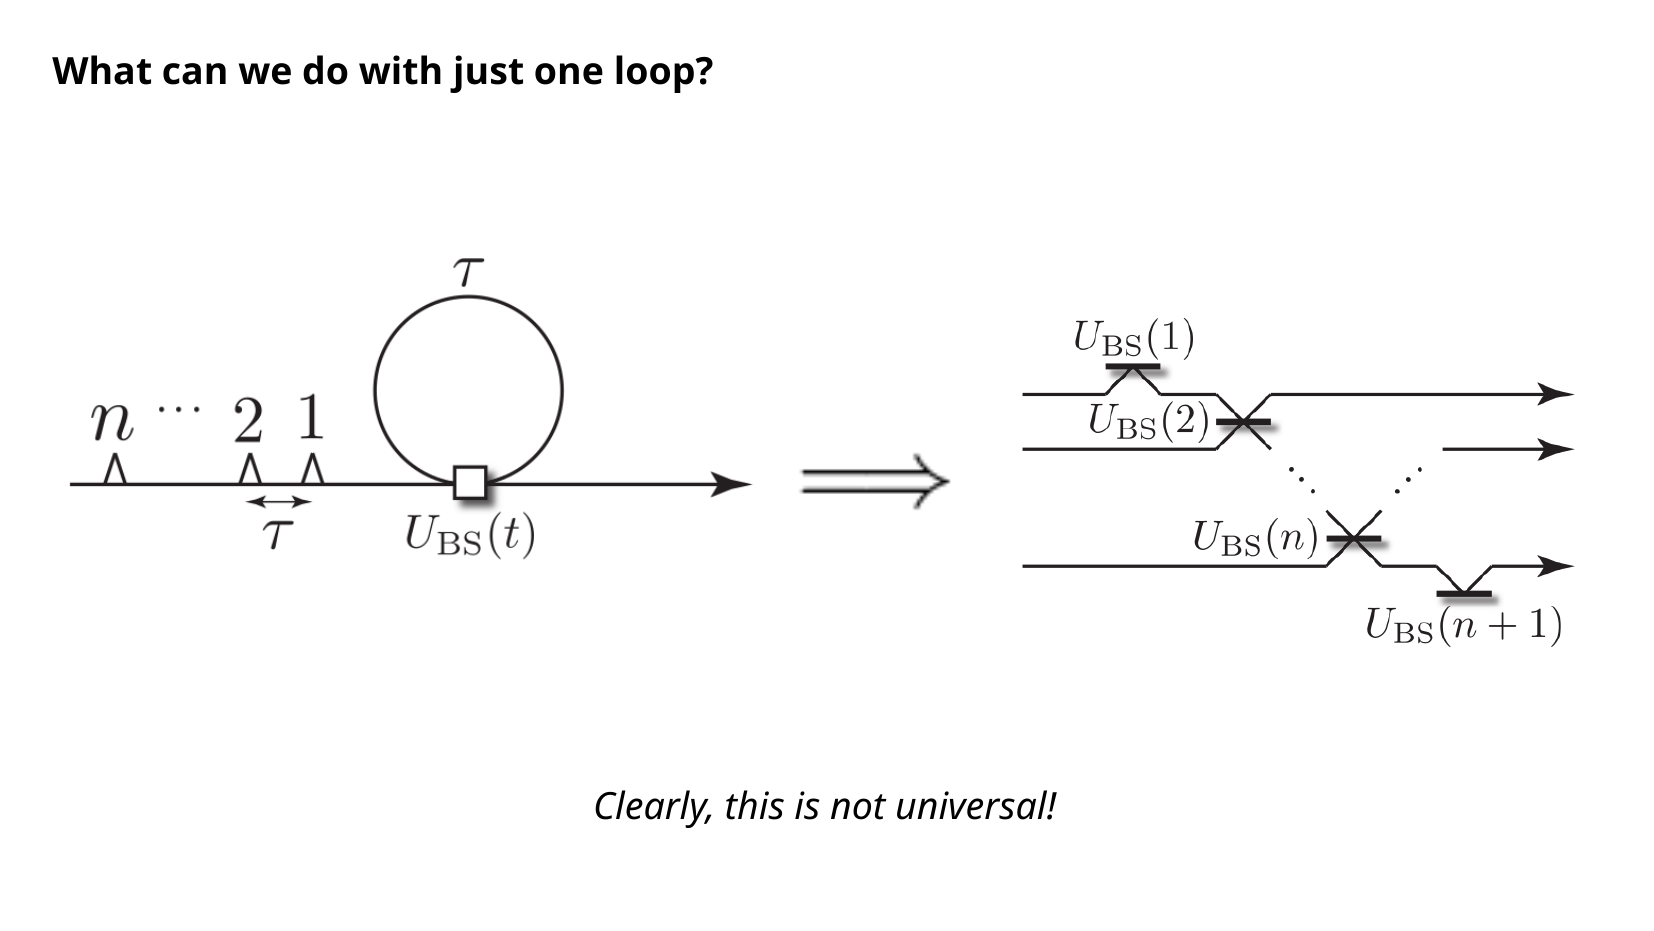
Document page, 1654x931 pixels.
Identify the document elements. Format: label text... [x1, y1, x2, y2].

picture [37, 224, 774, 581]
text_box Clearly, this is not universal! [412, 772, 1238, 837]
text_box What can we do with just one loop? [37, 37, 901, 137]
picture [1018, 299, 1576, 655]
picture [787, 412, 976, 569]
